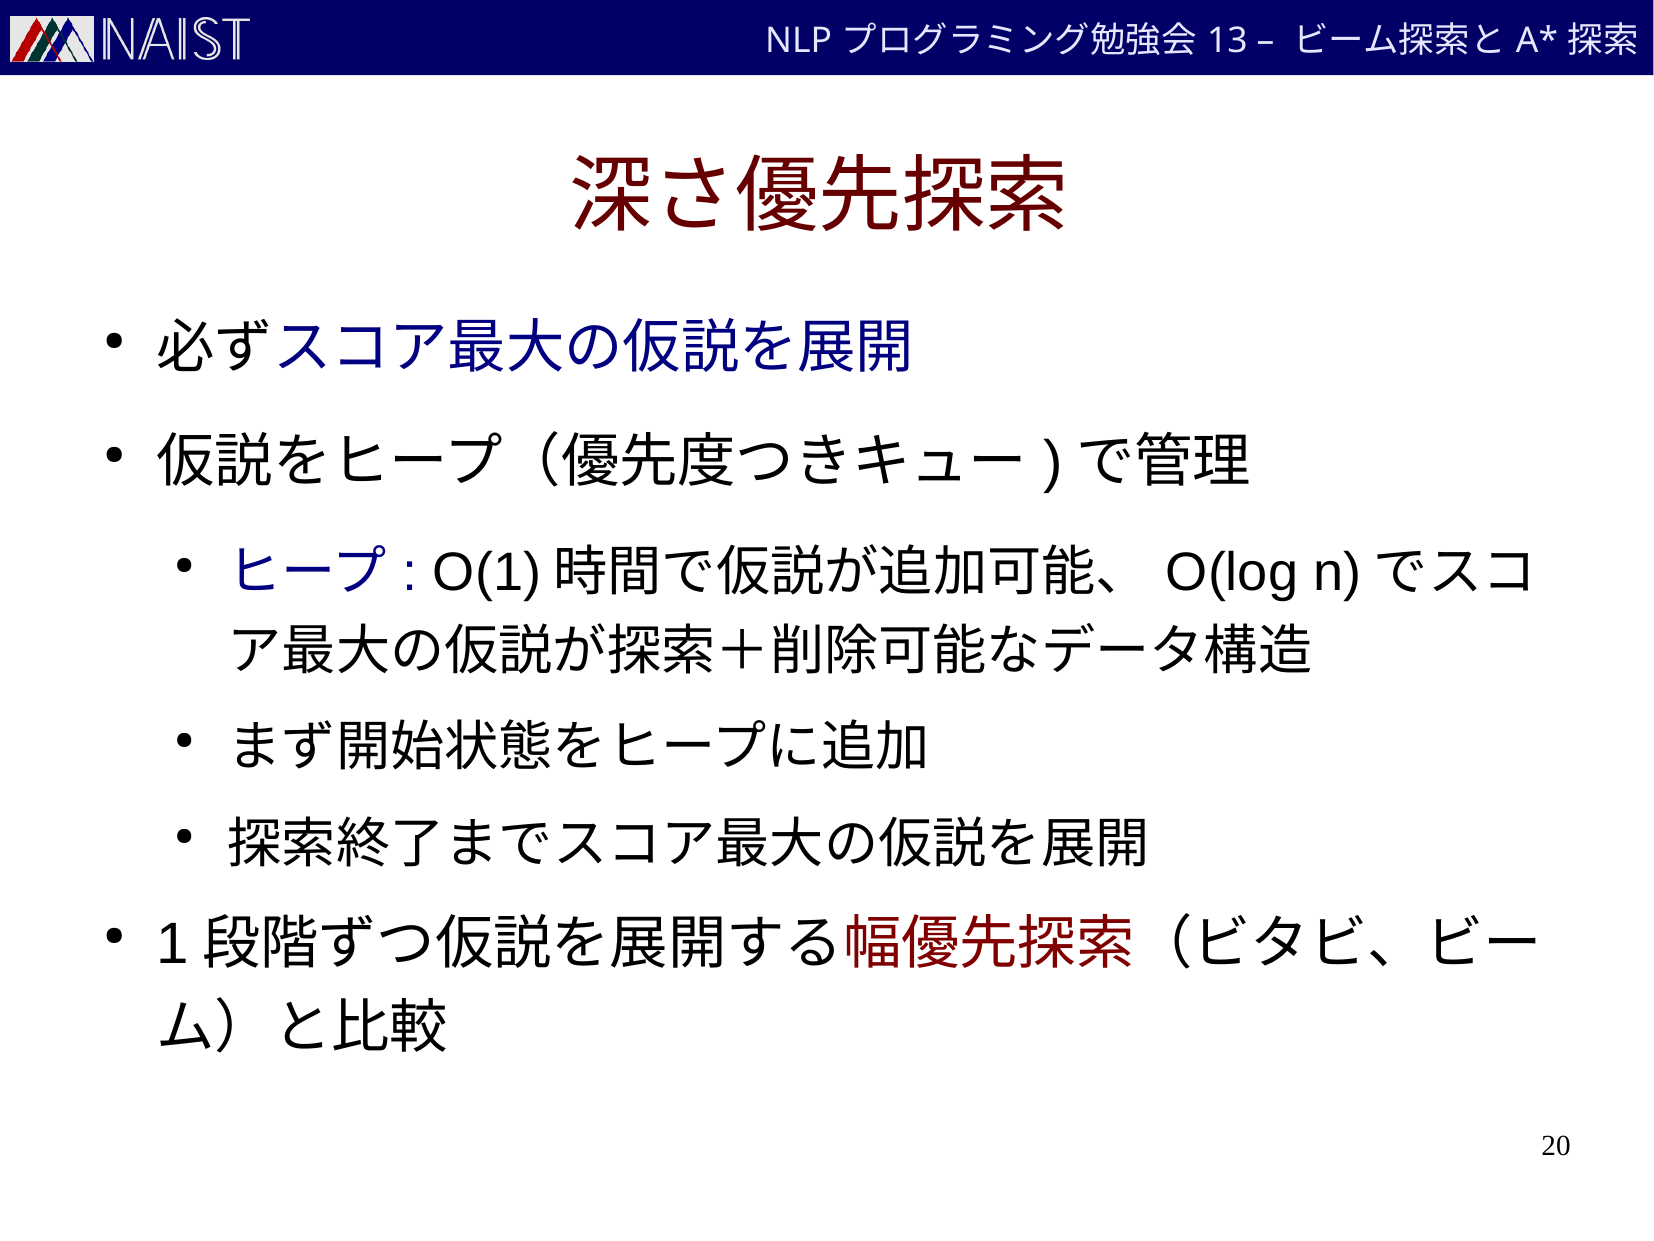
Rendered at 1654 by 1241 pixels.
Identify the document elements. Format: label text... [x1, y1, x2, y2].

picture [102, 17, 251, 60]
title 深さ優先探索 [75, 92, 1564, 285]
list 必ずスコア最大の仮説を展開 仮説をヒープ（優先度つきキュー)で管理 ヒープ: O(1)時間で仮説が追加可能、O(log n)でスコア最大の仮説が探索＋削除可能なデータ構造 まず開始状態をヒープに追加 探索終了までスコア最大の仮説を展開 1段階ずつ仮説を展開する幅優先探索（ビタビ、ビーム）と比較 [86, 300, 1575, 1119]
picture [10, 16, 94, 62]
